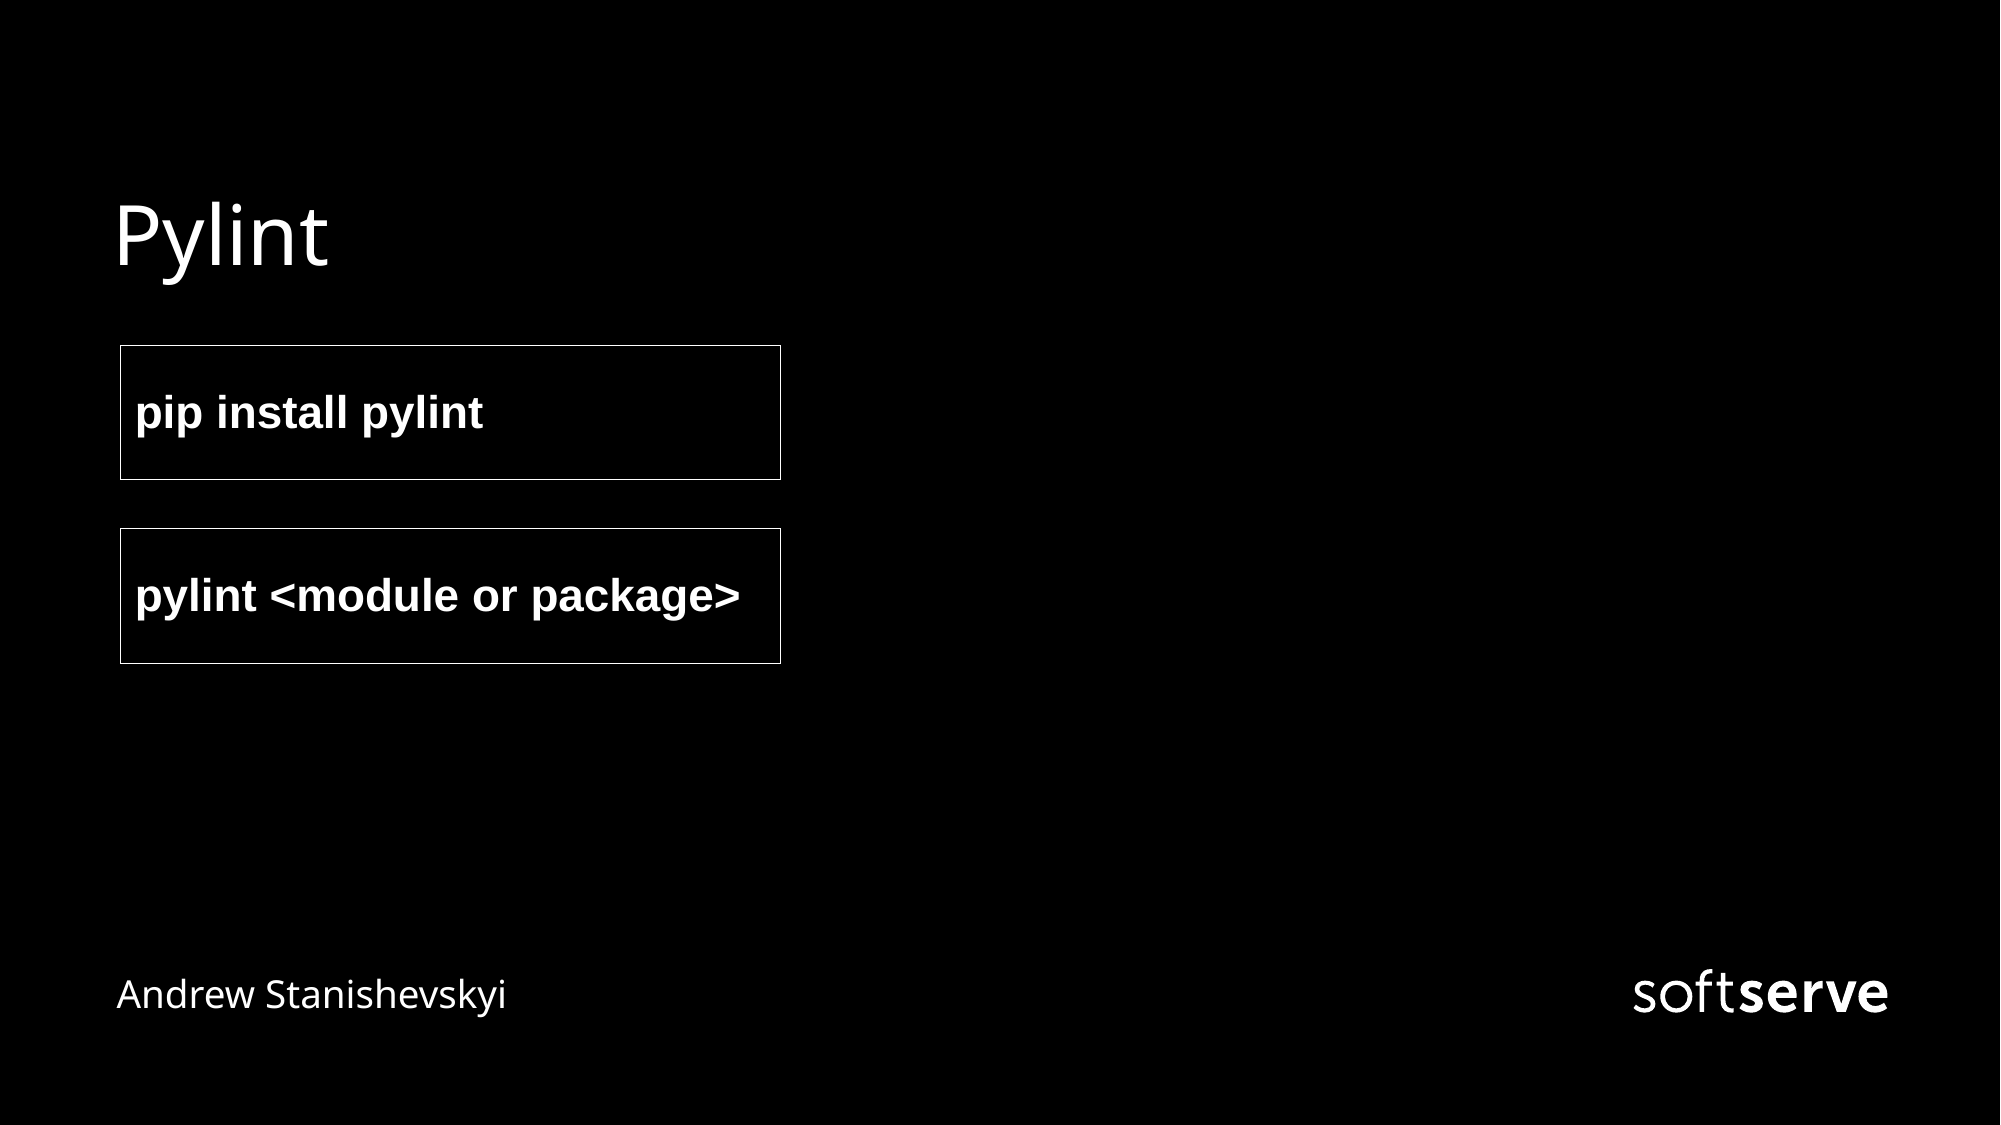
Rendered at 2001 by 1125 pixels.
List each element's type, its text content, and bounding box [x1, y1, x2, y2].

list Andrew Stanishevskyi [0, 970, 569, 1019]
text_box pylint <module or package> [120, 528, 781, 664]
title Pylint [112, 154, 1888, 312]
text_box pip install pylint [120, 345, 781, 480]
